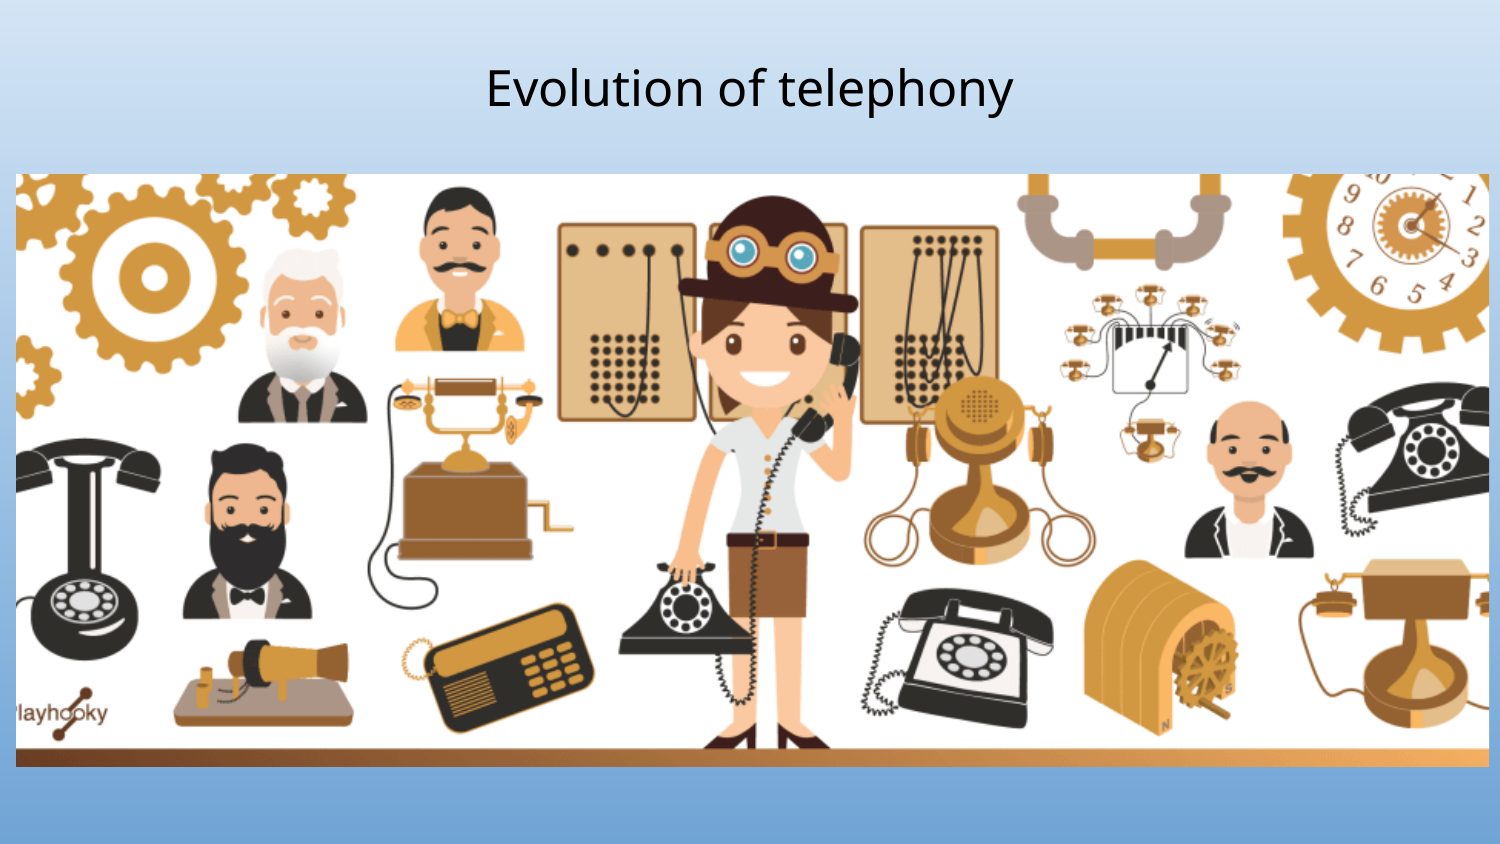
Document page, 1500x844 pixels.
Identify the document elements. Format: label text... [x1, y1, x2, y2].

picture [16, 174, 1490, 767]
text_box Evolution of telephony [234, 41, 1266, 132]
